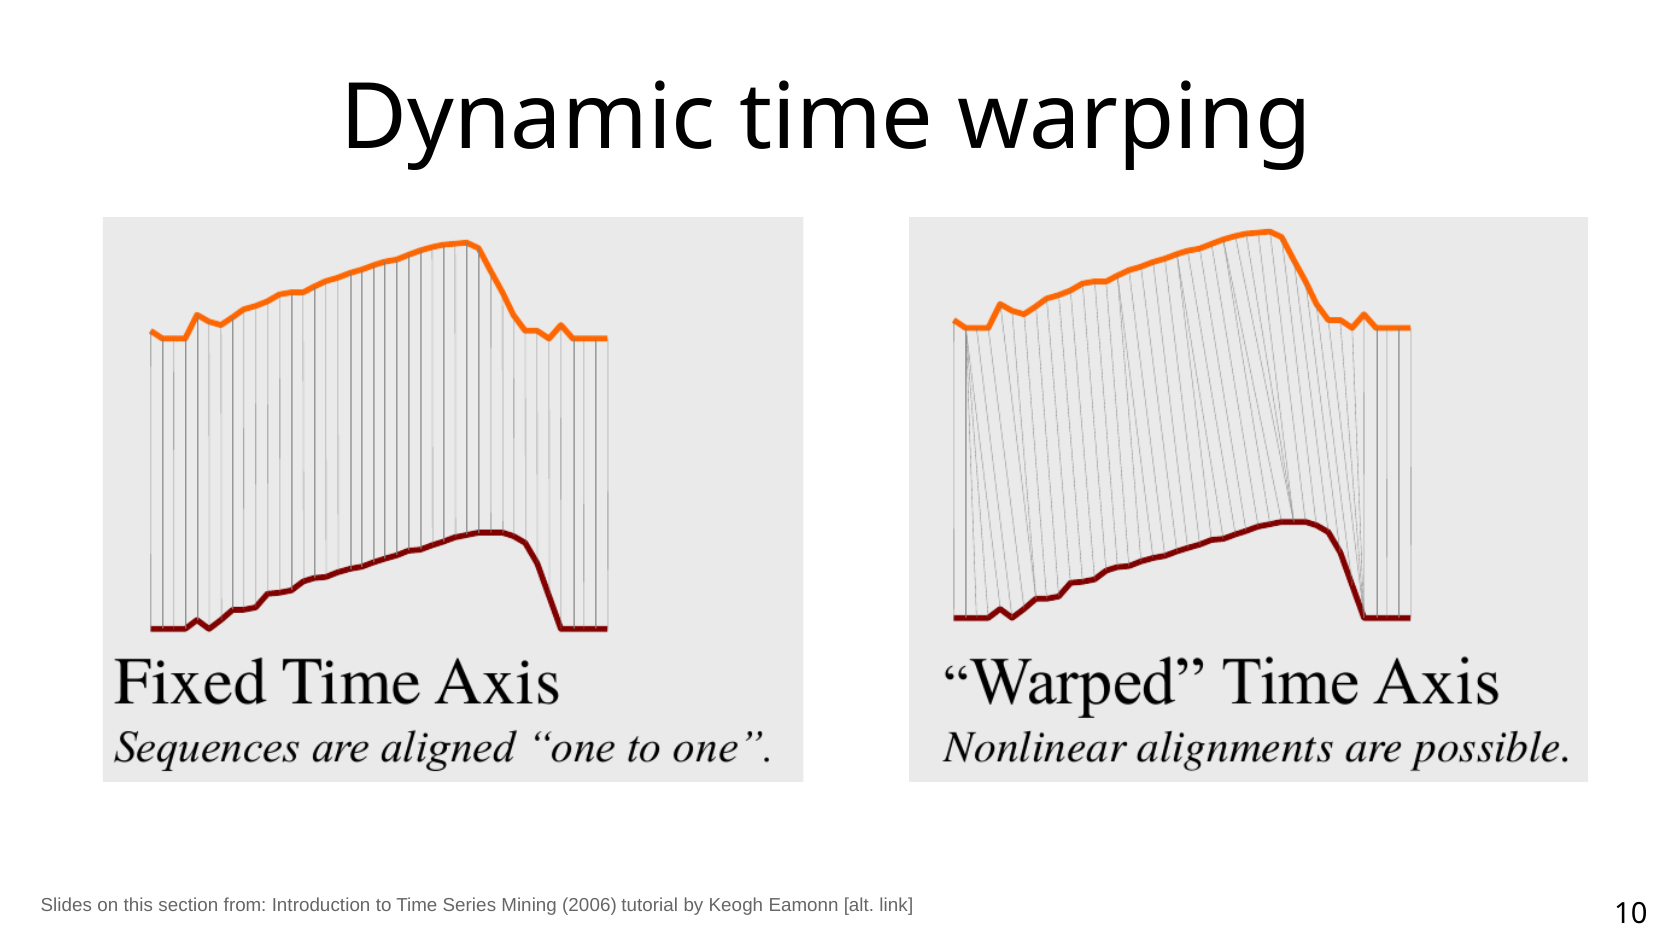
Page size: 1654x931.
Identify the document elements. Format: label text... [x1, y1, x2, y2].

text_box Slides on this section from: Introduction to Time Series Mining (2006) tutorial by Keogh Eamonn [alt. link] [25, 887, 995, 931]
title Dynamic time warping [82, 1, 1571, 226]
picture [909, 217, 1589, 782]
picture [102, 217, 804, 782]
